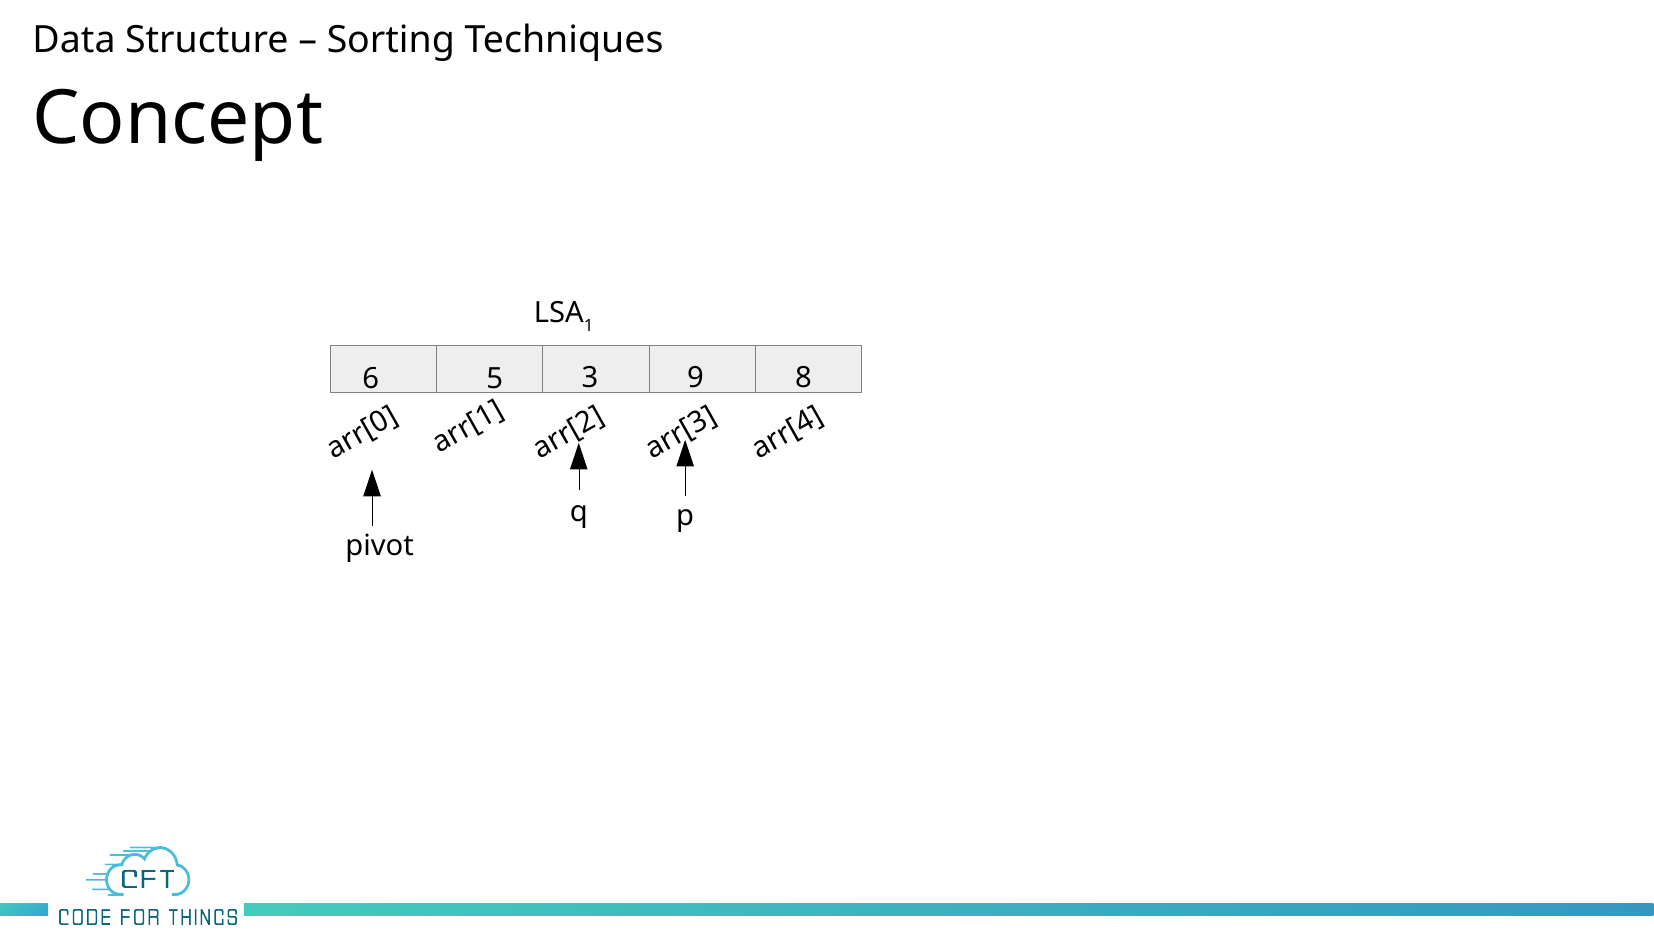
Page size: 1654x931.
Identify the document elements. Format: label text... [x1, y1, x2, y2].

text_box arr[3] [620, 398, 747, 476]
text_box 3 [566, 348, 634, 398]
text_box 9 [672, 348, 739, 398]
text_box pivot [330, 516, 434, 567]
text_box q [555, 483, 604, 533]
text_box arr[2] [507, 398, 630, 476]
text_box arr[1] [407, 388, 534, 470]
text_box [330, 345, 862, 393]
text_box 8 [772, 348, 845, 398]
text_box 6 [347, 350, 396, 400]
title Data Structure – Sorting Techniques Concept [32, 12, 1184, 166]
text_box arr[4] [726, 398, 858, 485]
text_box LSA1 [519, 283, 615, 340]
text_box p [661, 487, 710, 537]
text_box arr[0] [301, 393, 426, 476]
picture [59, 846, 237, 925]
text_box 5 [471, 350, 520, 400]
